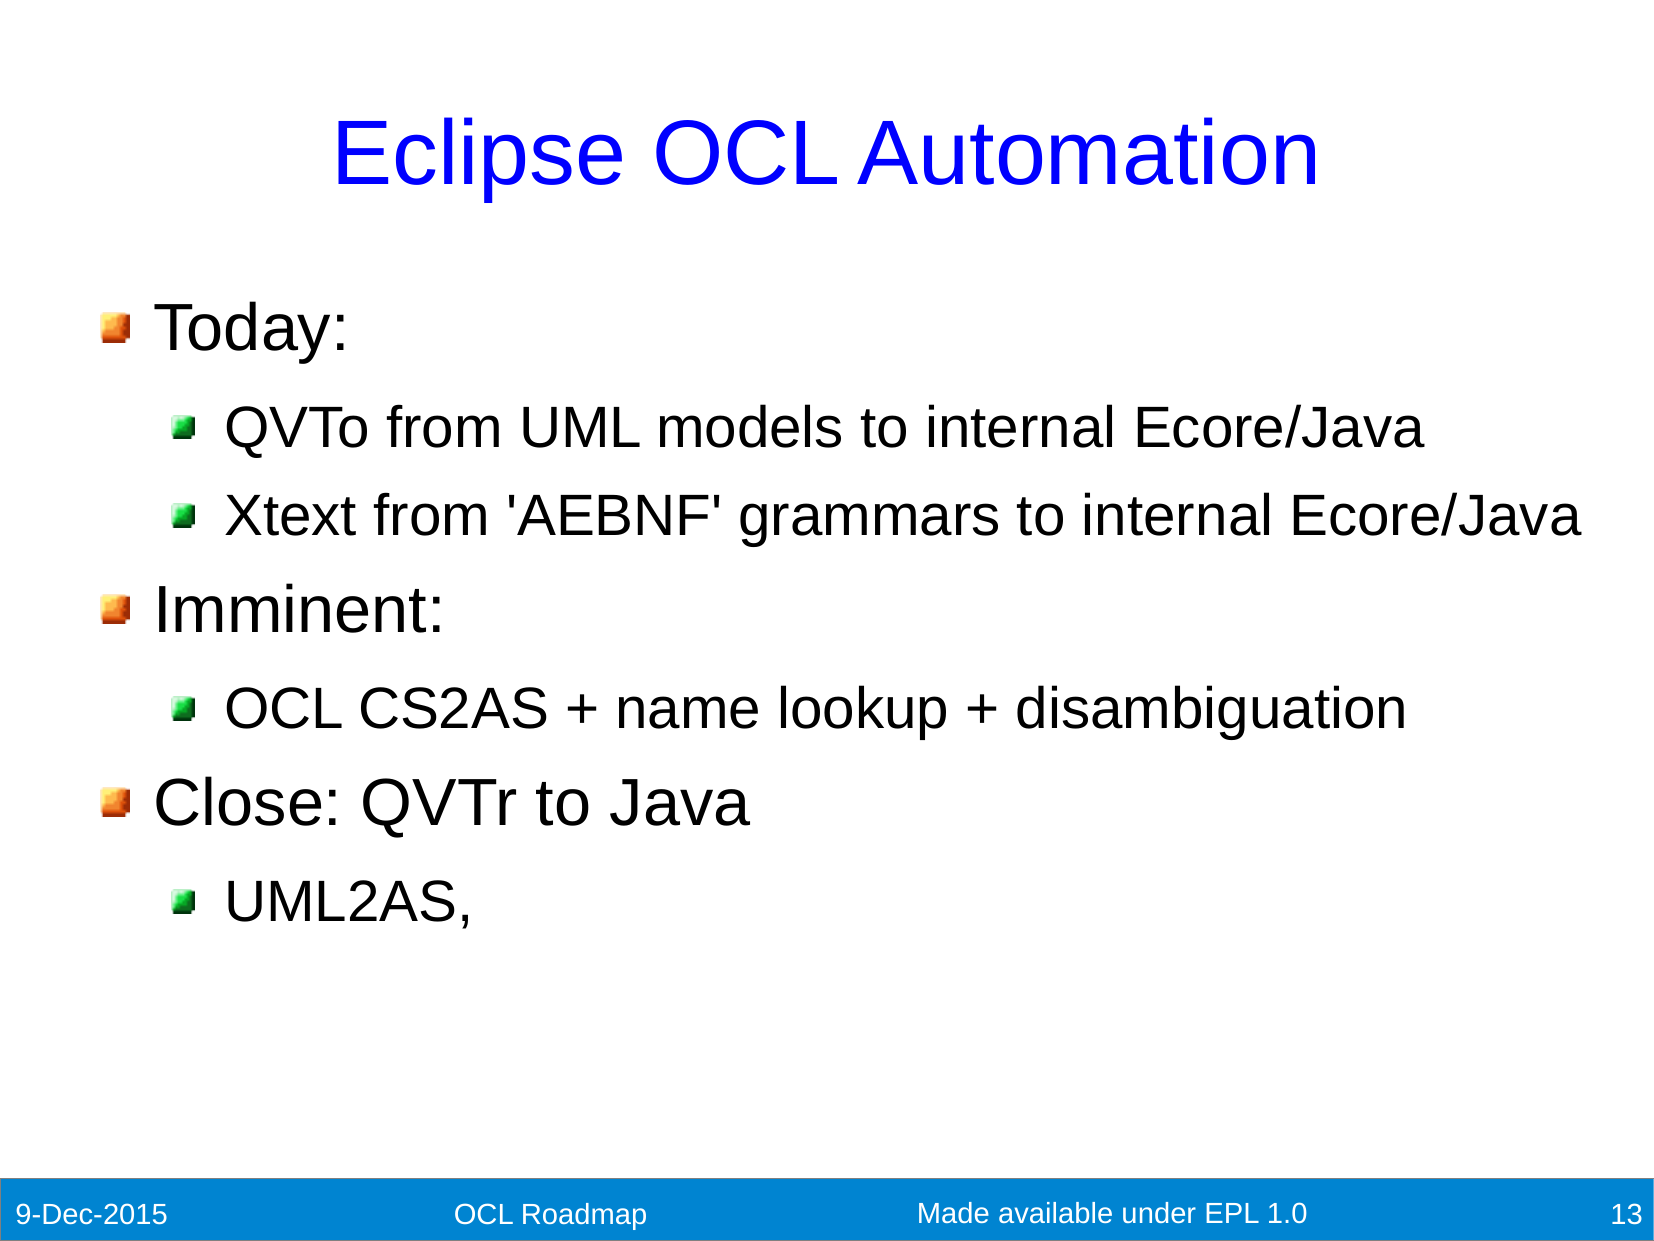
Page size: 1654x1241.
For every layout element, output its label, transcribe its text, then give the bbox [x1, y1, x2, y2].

title Eclipse OCL Automation [82, 49, 1571, 257]
list Today: QVTo from UML models to internal Ecore/Java Xtext from 'AEBNF' grammars to internal Ecore/Java Imminent: OCL CS2AS + name lookup + disambiguation Close: QVTr to Java UML2AS, [82, 290, 1595, 1109]
